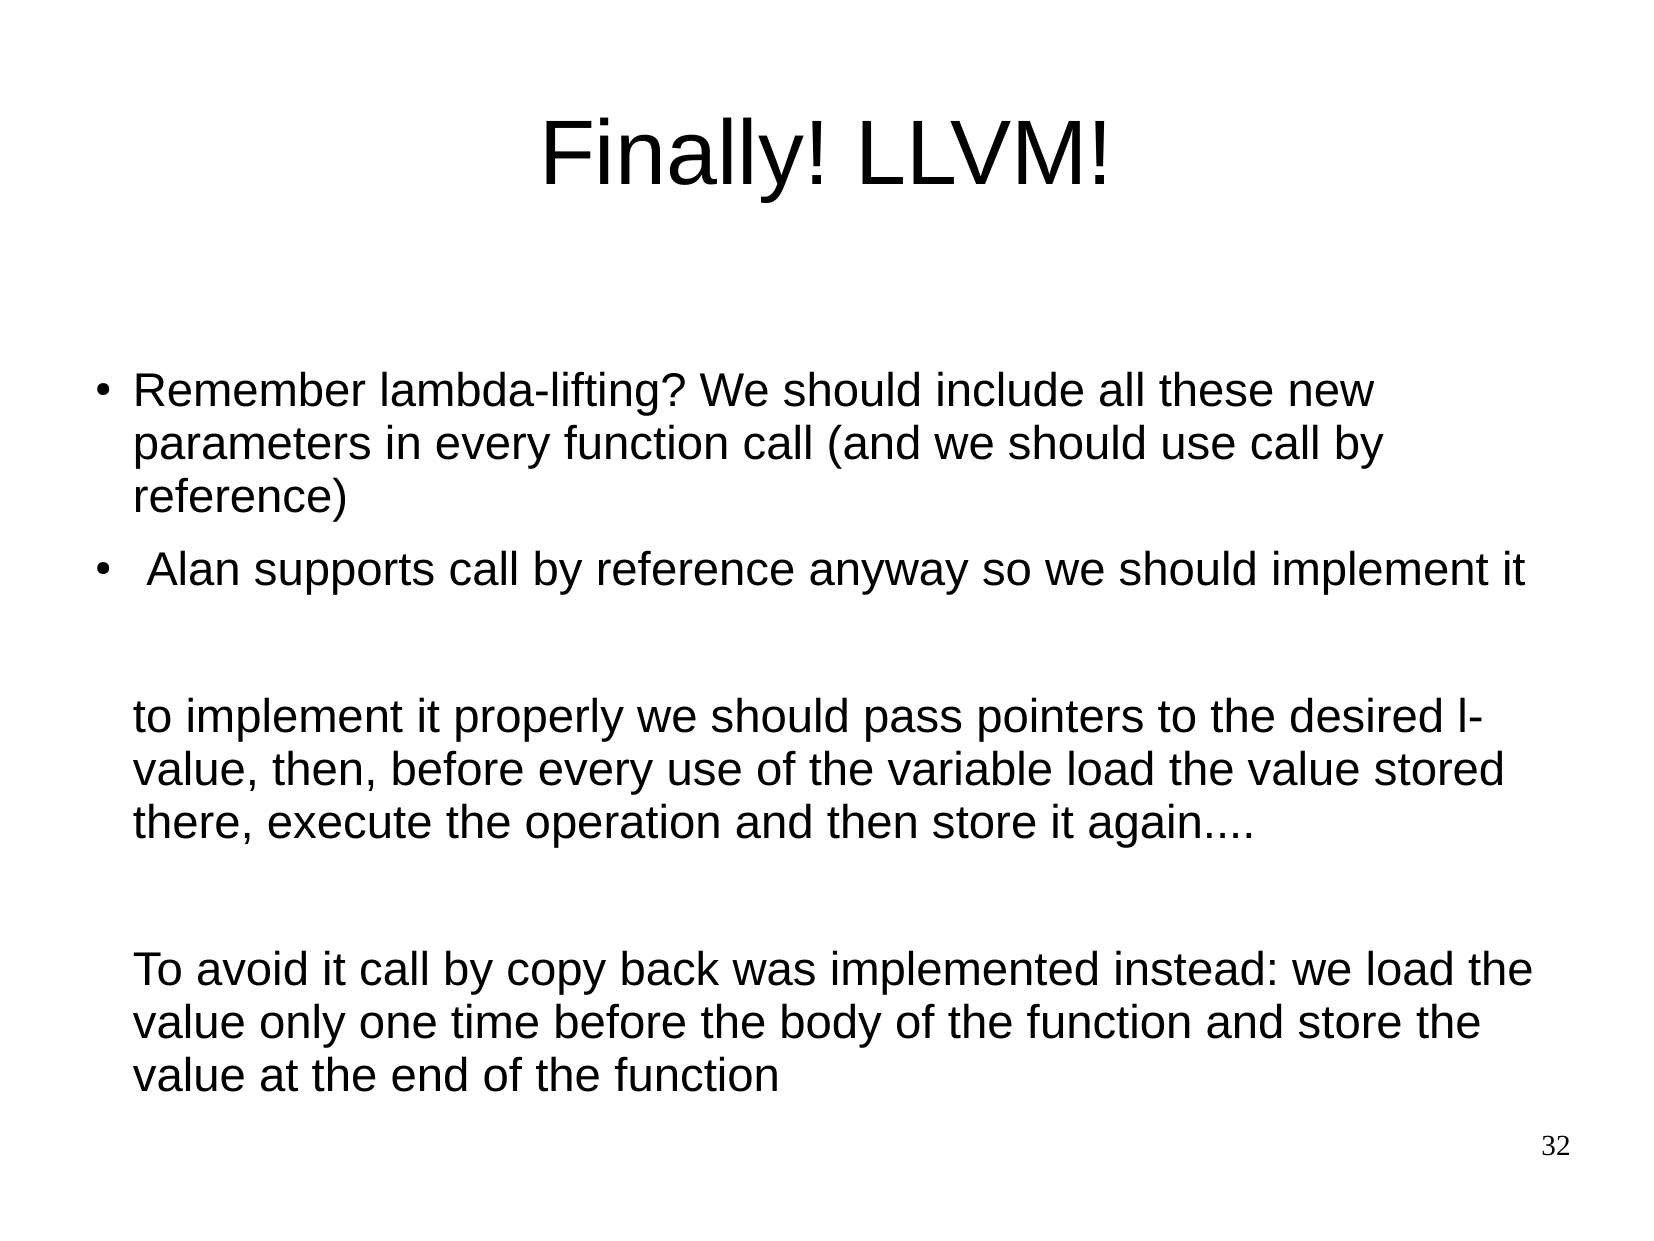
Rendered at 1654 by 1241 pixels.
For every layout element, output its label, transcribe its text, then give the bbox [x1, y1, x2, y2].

title Finally! LLVM! [82, 49, 1571, 257]
list Remember lambda-lifting? We should include all these new parameters in every function call (and we should use call by reference) Alan supports call by reference anyway so we should implement it to implement it properly we should pass pointers to the desired l-value, then, before every use of the variable load the value stored there, execute the operation and then store it again.... To avoid it call by copy back was implemented instead: we load the value only one time before the body of the function and store the value at the end of the function [82, 290, 1571, 1109]
